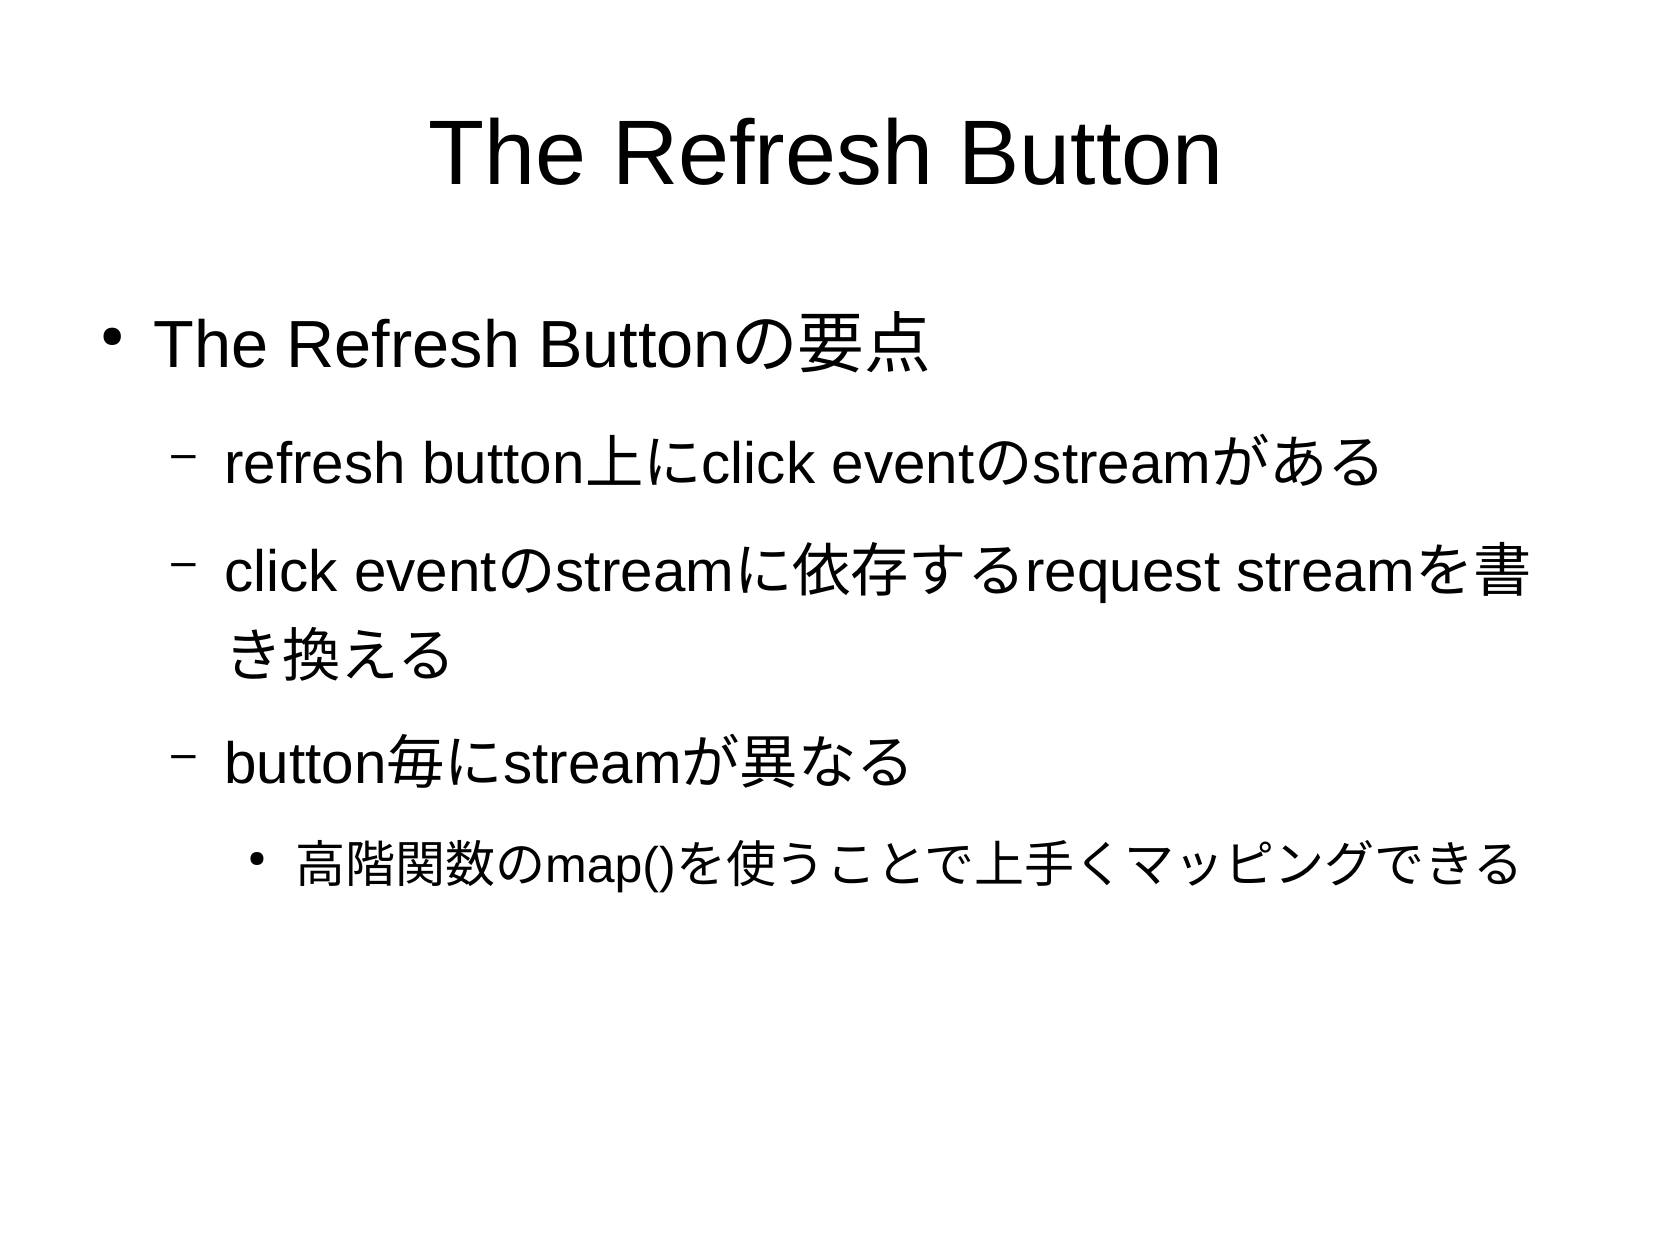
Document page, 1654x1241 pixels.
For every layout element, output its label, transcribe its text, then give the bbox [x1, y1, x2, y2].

title The Refresh Button [82, 49, 1571, 257]
list The Refresh Buttonの要点 refresh button上にclick eventのstreamがある click eventのstreamに依存するrequest streamを書き換える button毎にstreamが異なる 高階関数のmap()を使うことで上手くマッピングできる [82, 290, 1571, 1010]
